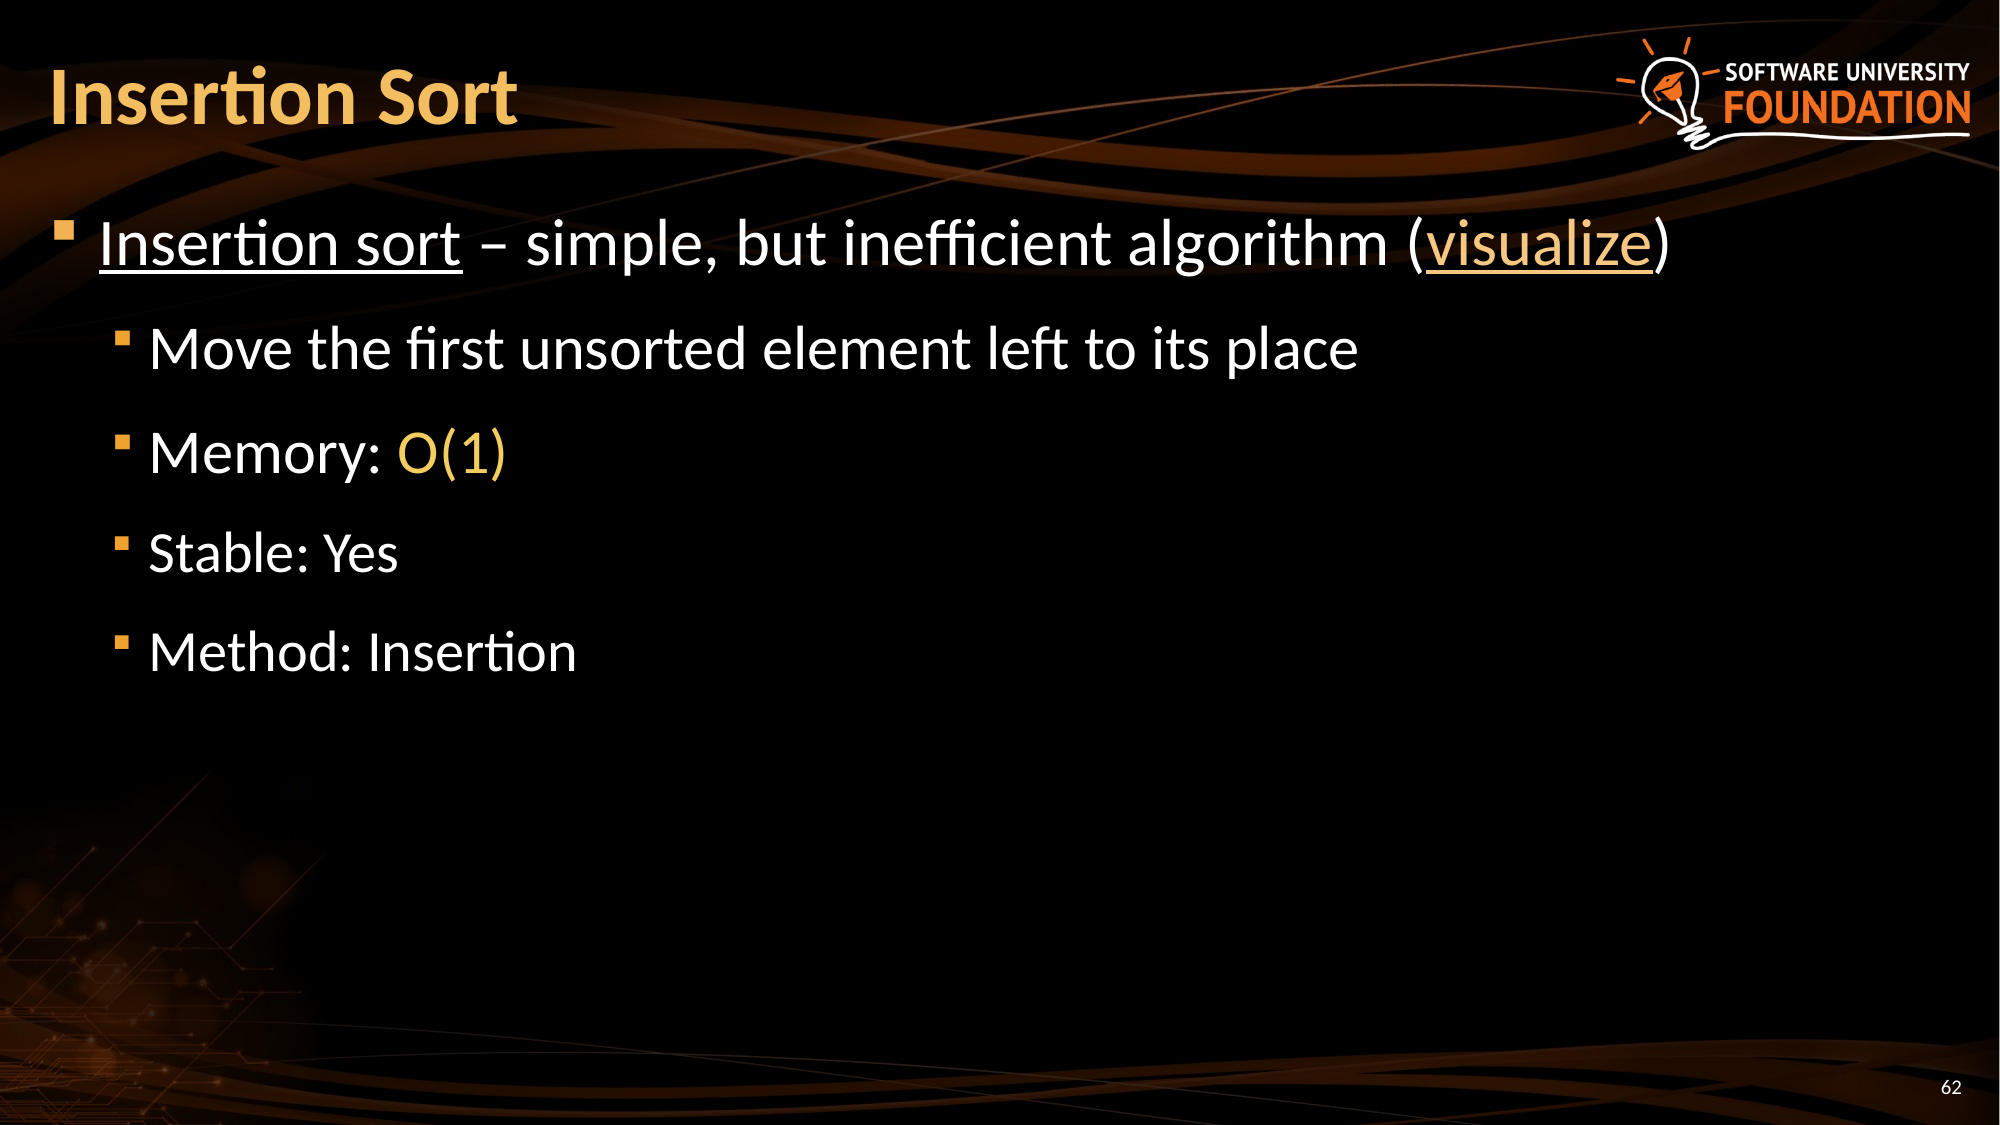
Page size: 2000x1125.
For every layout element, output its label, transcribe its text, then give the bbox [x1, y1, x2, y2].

text_box Insertion sort – simple, but inefficient algorithm (visualize) Move the first unsorted element left to its place Memory: O(1) Stable: Yes Method: Insertion [31, 188, 1968, 1103]
title Insertion Sort [30, 6, 1602, 189]
slide_number <number> [1897, 1070, 1968, 1103]
picture [0, 0, 2000, 1125]
